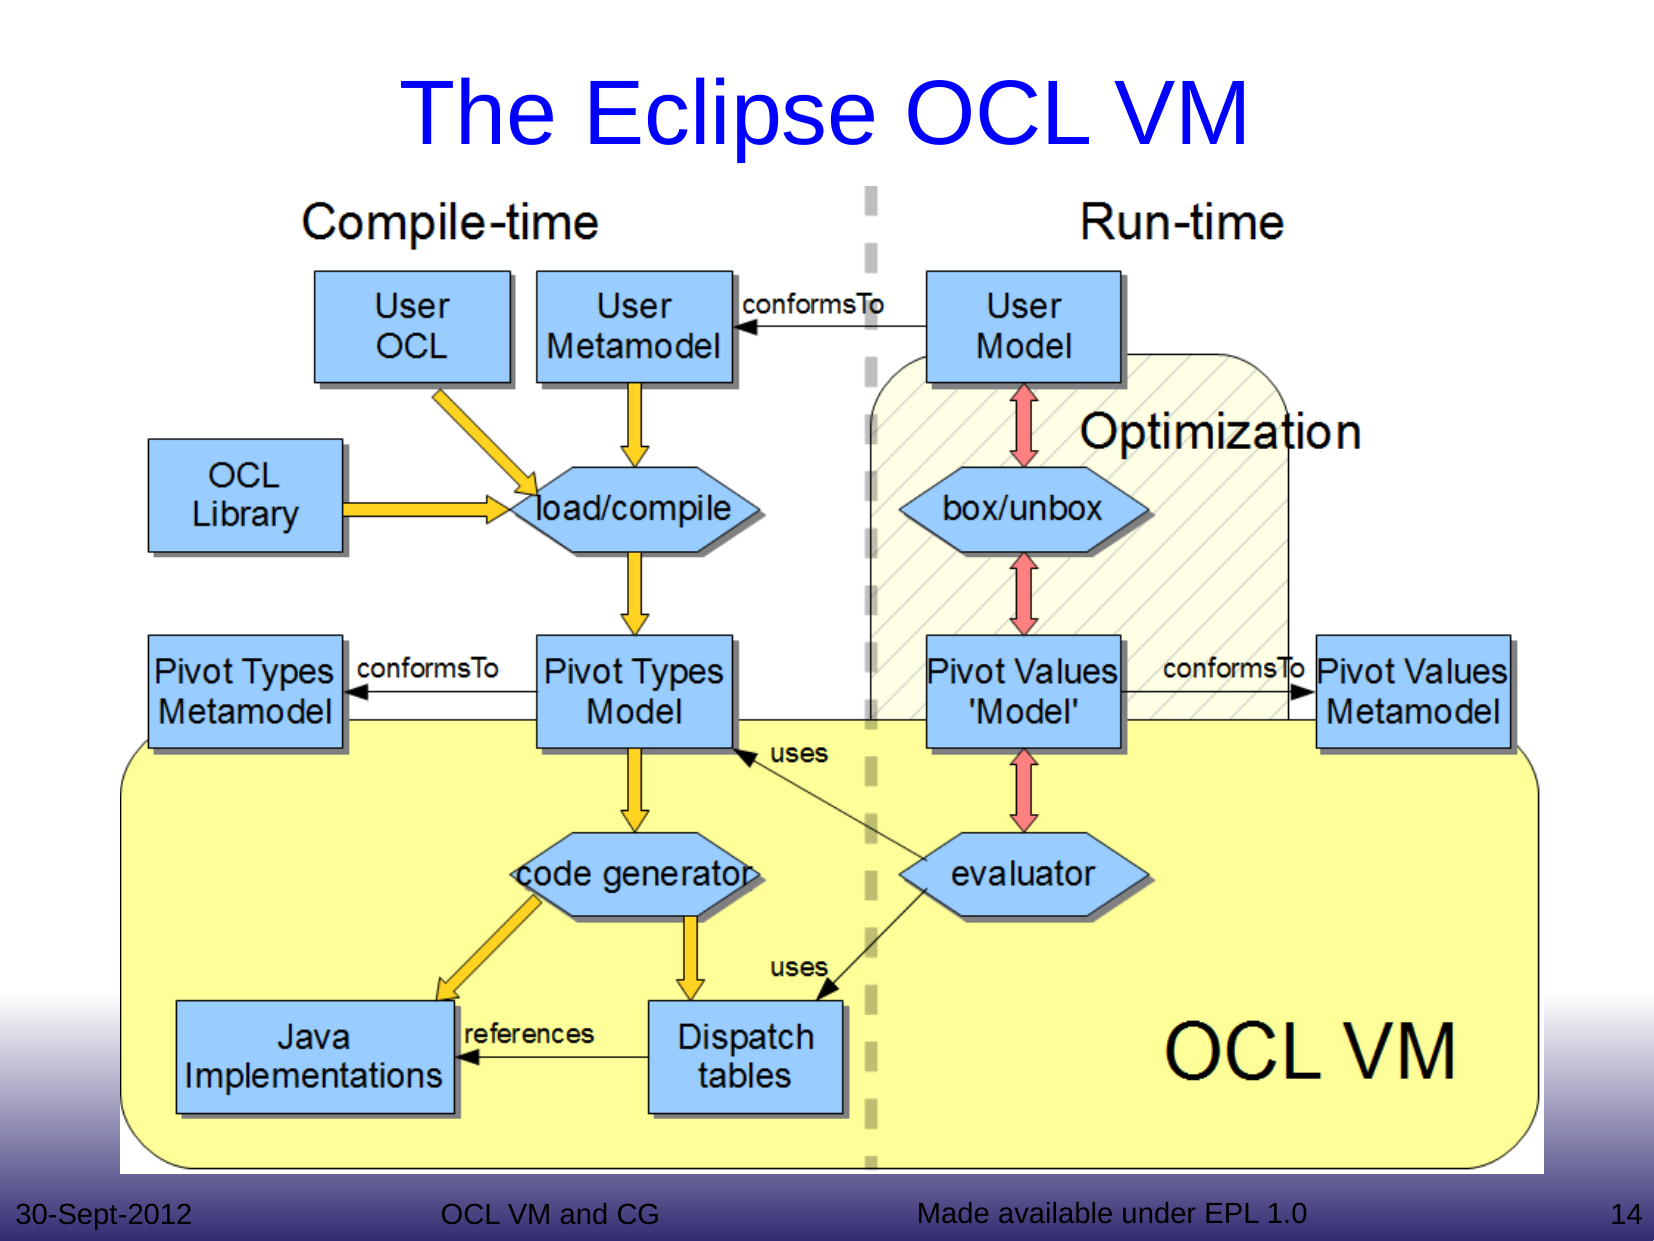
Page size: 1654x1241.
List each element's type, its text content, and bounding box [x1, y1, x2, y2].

title The Eclipse OCL VM [82, 49, 1571, 178]
picture [120, 186, 1544, 1174]
